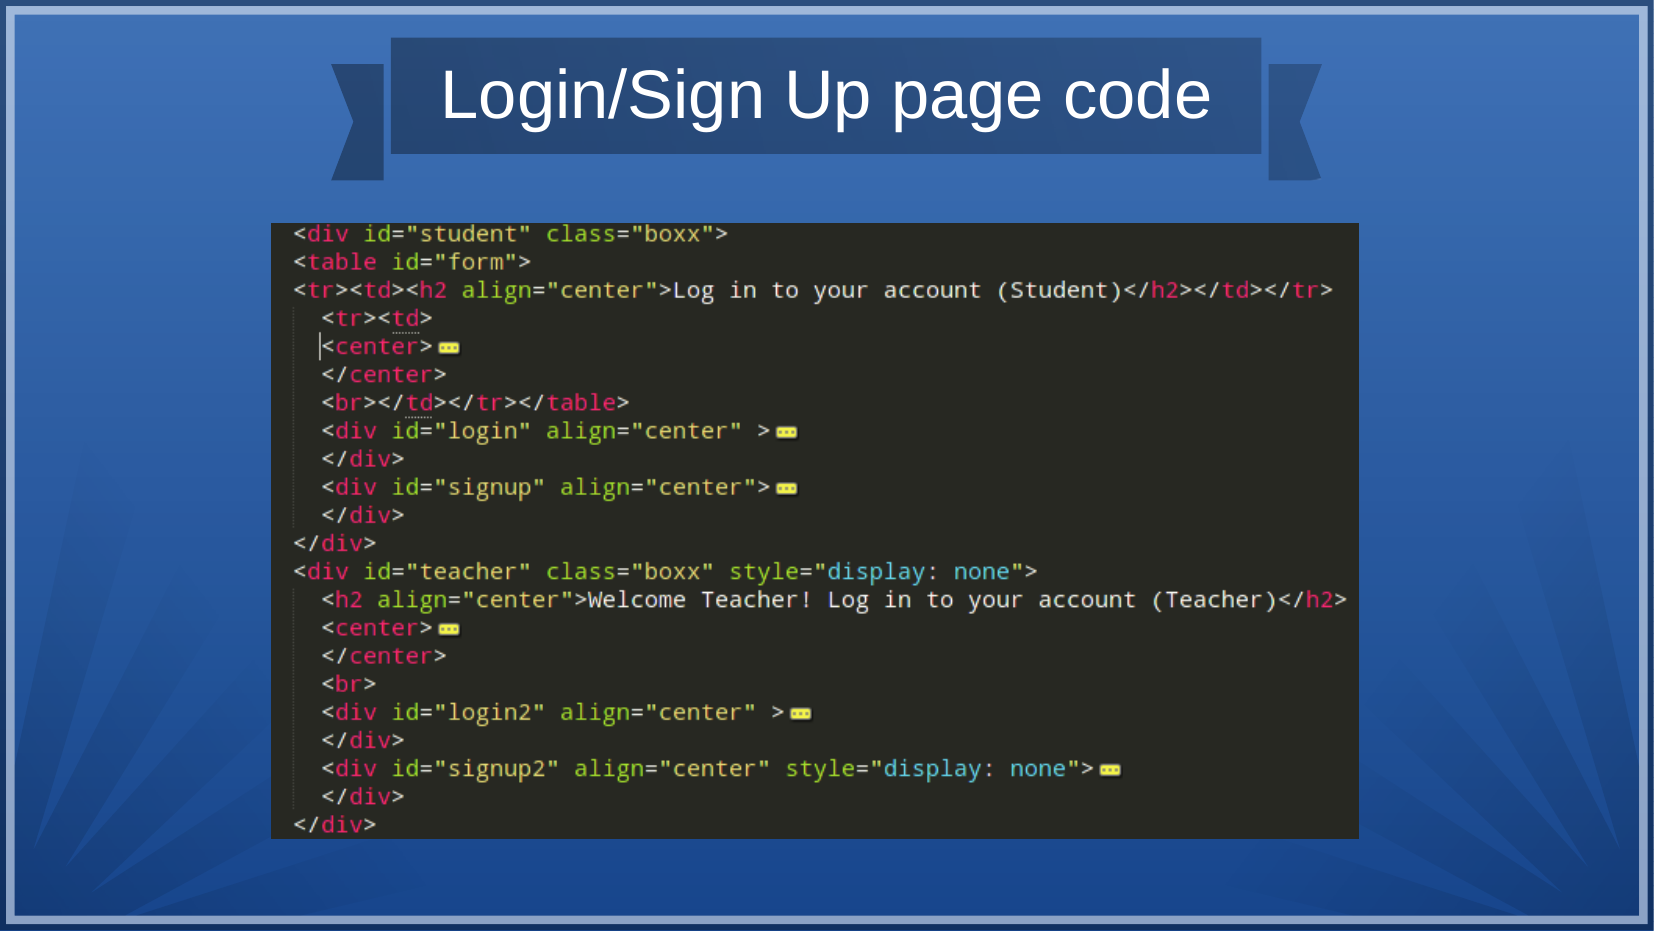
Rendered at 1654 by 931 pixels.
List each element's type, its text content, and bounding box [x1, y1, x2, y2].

title Login/Sign Up page code [389, 35, 1264, 154]
picture [271, 223, 1359, 839]
